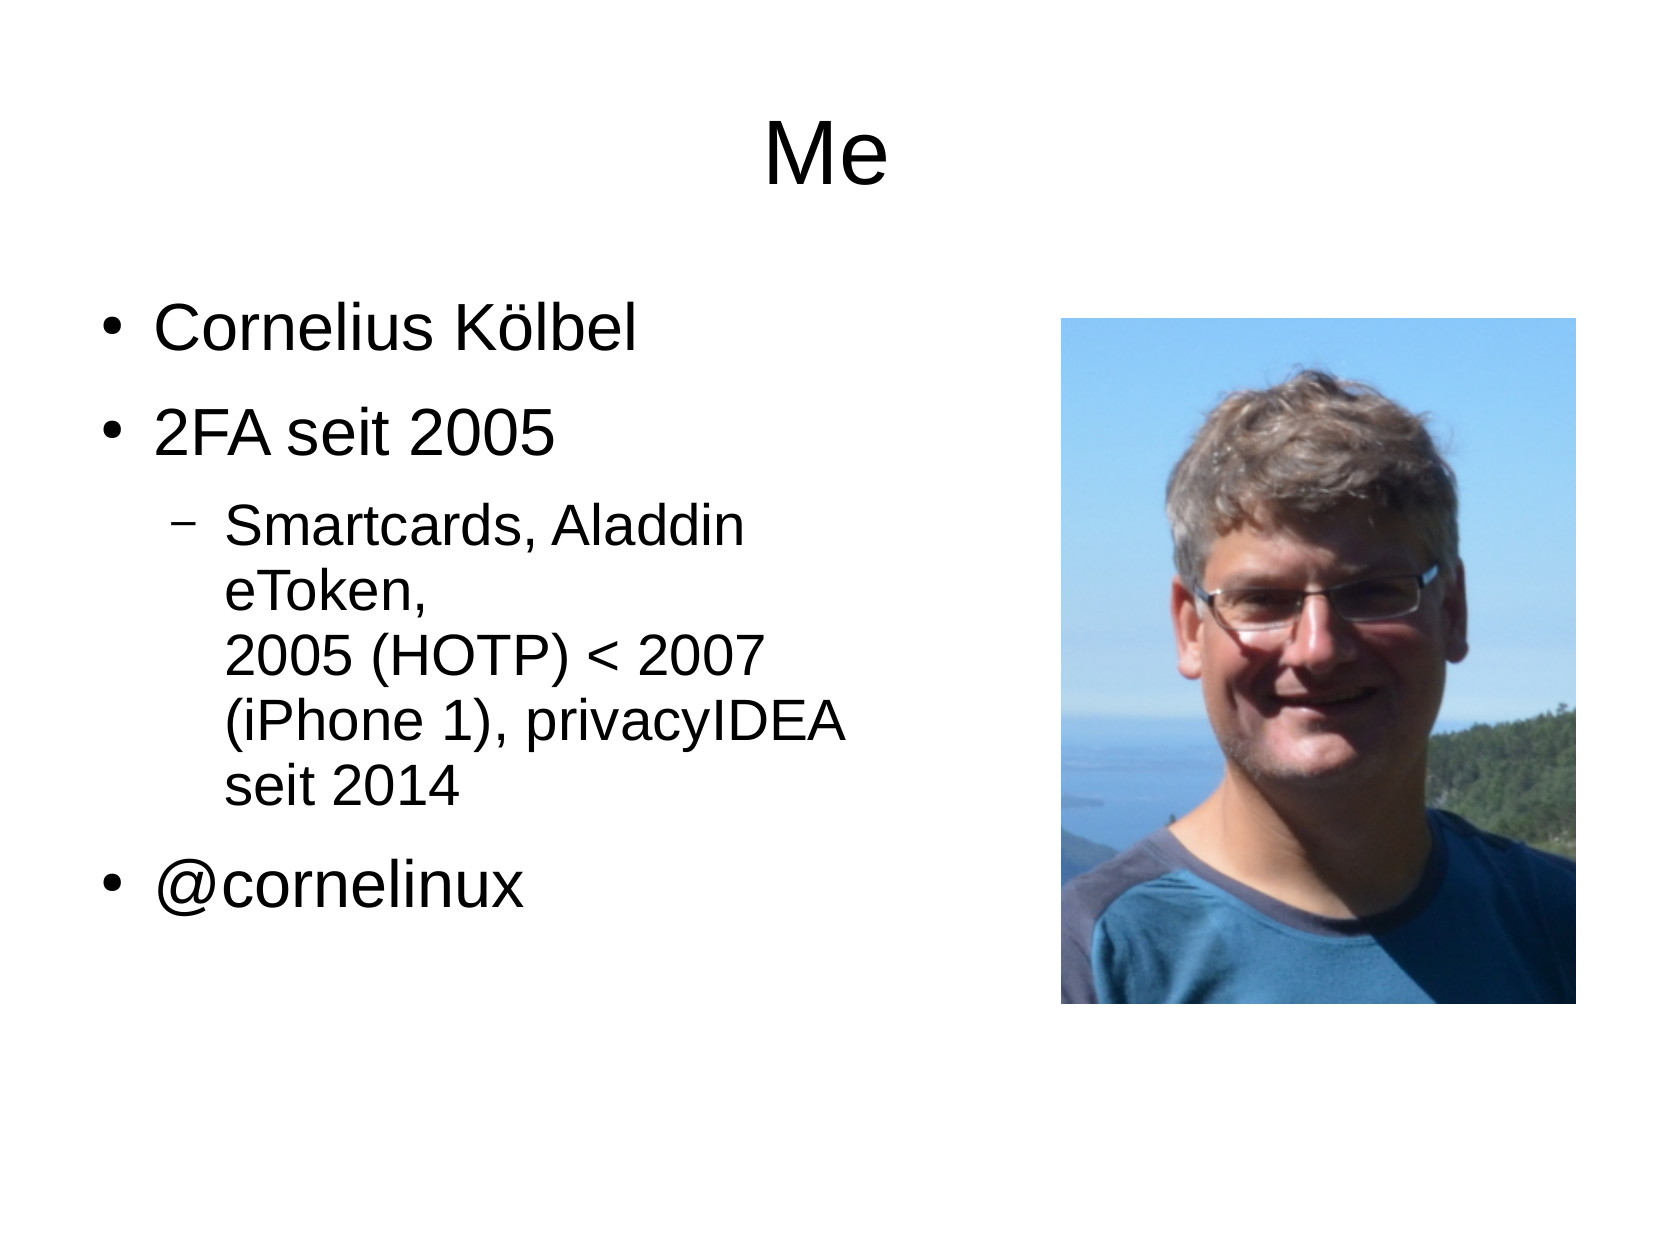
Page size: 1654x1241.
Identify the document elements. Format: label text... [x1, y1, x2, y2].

title Me [82, 49, 1571, 257]
picture [1061, 318, 1576, 1004]
list Cornelius Kölbel 2FA seit 2005 Smartcards, Aladdin eToken, 2005 (HOTP) < 2007 (iPhone 1), privacyIDEA seit 2014 @cornelinux [82, 290, 898, 1010]
